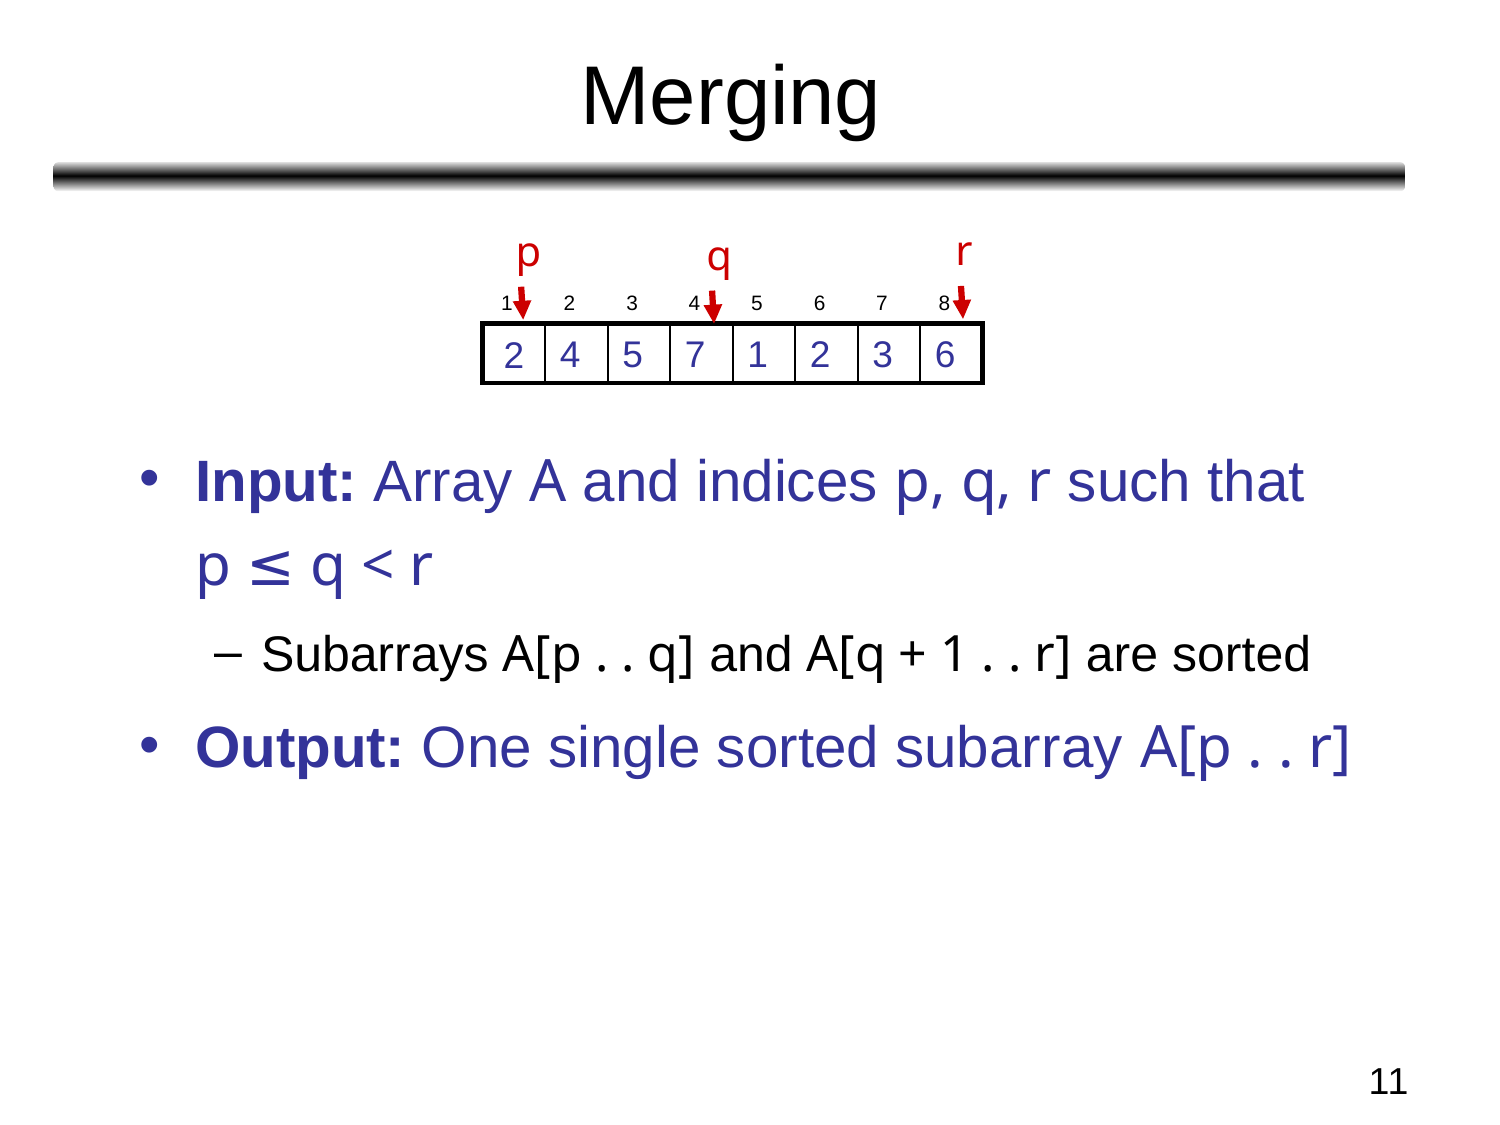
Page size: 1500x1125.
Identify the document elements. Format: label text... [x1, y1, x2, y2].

list Input: Array A and indices p, q, r such that p ≤ q < r Subarrays A[p . . q] and A[q + 1 . . r] are sorted Output: One single sorted subarray A[p . . r] [124, 421, 1393, 861]
text_box 2 [548, 282, 587, 321]
text_box 6 [798, 282, 837, 321]
text_box 7 [861, 282, 899, 321]
text_box q [691, 220, 748, 287]
text_box 4 [673, 282, 712, 321]
text_box 1 [734, 326, 794, 381]
text_box 2 [485, 326, 544, 381]
title Merging [55, 16, 1406, 166]
text_box 8 [923, 282, 962, 321]
text_box 4 [546, 326, 607, 381]
text_box 3 [611, 282, 649, 321]
text_box 3 [859, 326, 919, 381]
text_box 2 [796, 326, 857, 381]
text_box 6 [921, 326, 980, 381]
text_box 5 [736, 282, 774, 321]
text_box r [940, 216, 988, 282]
text_box 7 [671, 326, 732, 381]
text_box p [500, 216, 557, 283]
text_box 1 [486, 282, 524, 321]
text_box 5 [609, 326, 669, 381]
